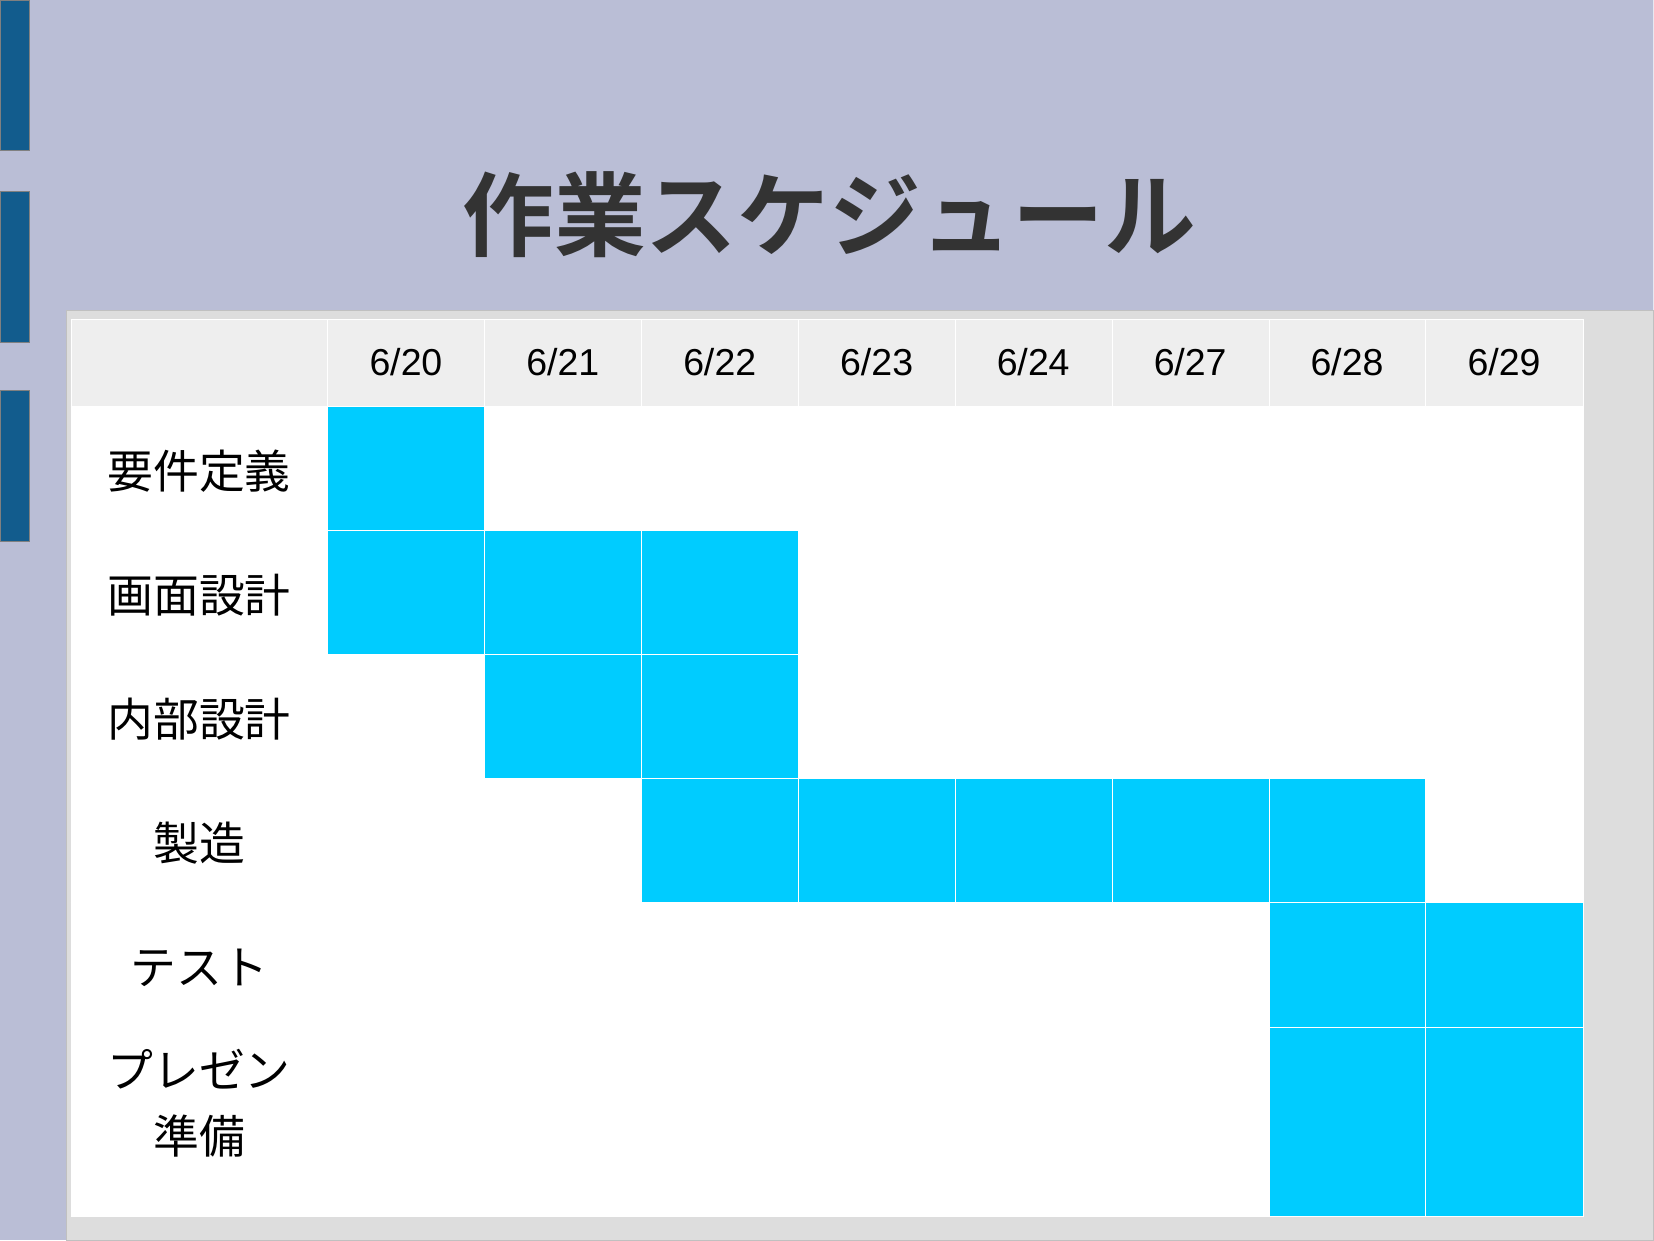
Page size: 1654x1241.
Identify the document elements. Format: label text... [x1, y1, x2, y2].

table_cell 内部設計 [72, 655, 327, 778]
table_cell [485, 779, 641, 902]
table_cell [328, 655, 484, 778]
table_cell [1113, 407, 1269, 530]
table_cell [485, 903, 641, 1027]
table_cell [485, 1028, 641, 1216]
table_cell プレゼン 準備 [72, 1028, 327, 1216]
table_cell [485, 655, 641, 778]
title 作業スケジュール [123, 106, 1536, 314]
table_cell [1426, 531, 1583, 654]
table_cell [799, 655, 955, 778]
table_cell [1426, 903, 1583, 1027]
table_cell [642, 531, 798, 654]
table_cell [1113, 655, 1269, 778]
table_cell [1113, 903, 1269, 1027]
table_cell [1270, 407, 1425, 530]
table_cell 製造 [72, 779, 327, 902]
table_cell [642, 1028, 798, 1216]
table_header 6/22 [642, 320, 798, 406]
table_cell [328, 903, 484, 1027]
table_cell [642, 655, 798, 778]
table_cell [1270, 655, 1425, 778]
table_cell [1270, 1028, 1425, 1216]
table_header 6/28 [1270, 320, 1425, 406]
table_cell [956, 1028, 1112, 1216]
table_header 6/20 [328, 320, 484, 406]
table_cell [956, 531, 1112, 654]
table_cell [1113, 1028, 1269, 1216]
table_header 6/24 [956, 320, 1112, 406]
table_cell [799, 779, 955, 902]
table_cell [328, 1028, 484, 1216]
table_cell テスト [72, 903, 327, 1027]
table_cell [485, 407, 641, 530]
table_cell [799, 531, 955, 654]
table_cell [1270, 903, 1425, 1027]
table_cell 画面設計 [72, 531, 327, 654]
table_cell [1113, 531, 1269, 654]
table_cell [1426, 407, 1583, 530]
table_header [72, 320, 327, 406]
table_cell [799, 407, 955, 530]
table_cell [1270, 779, 1425, 902]
table_cell [956, 655, 1112, 778]
table_header 6/27 [1113, 320, 1269, 406]
table_cell [328, 531, 484, 654]
table_cell [485, 531, 641, 654]
table_cell [642, 779, 798, 902]
table_cell [642, 407, 798, 530]
table_cell 要件定義 [72, 407, 327, 530]
table_cell [799, 903, 955, 1027]
table_header 6/29 [1426, 320, 1583, 406]
table_cell [956, 903, 1112, 1027]
table_cell [328, 779, 484, 902]
table_header 6/21 [485, 320, 641, 406]
table_cell [1113, 779, 1269, 902]
table_cell [956, 407, 1112, 530]
table_cell [642, 903, 798, 1027]
table_cell [1426, 779, 1583, 902]
table_cell [1426, 655, 1583, 778]
table_cell [1270, 531, 1425, 654]
table_cell [956, 779, 1112, 902]
table_cell [328, 407, 484, 530]
table_cell [1426, 1028, 1583, 1216]
table_header 6/23 [799, 320, 955, 406]
table_cell [799, 1028, 955, 1216]
